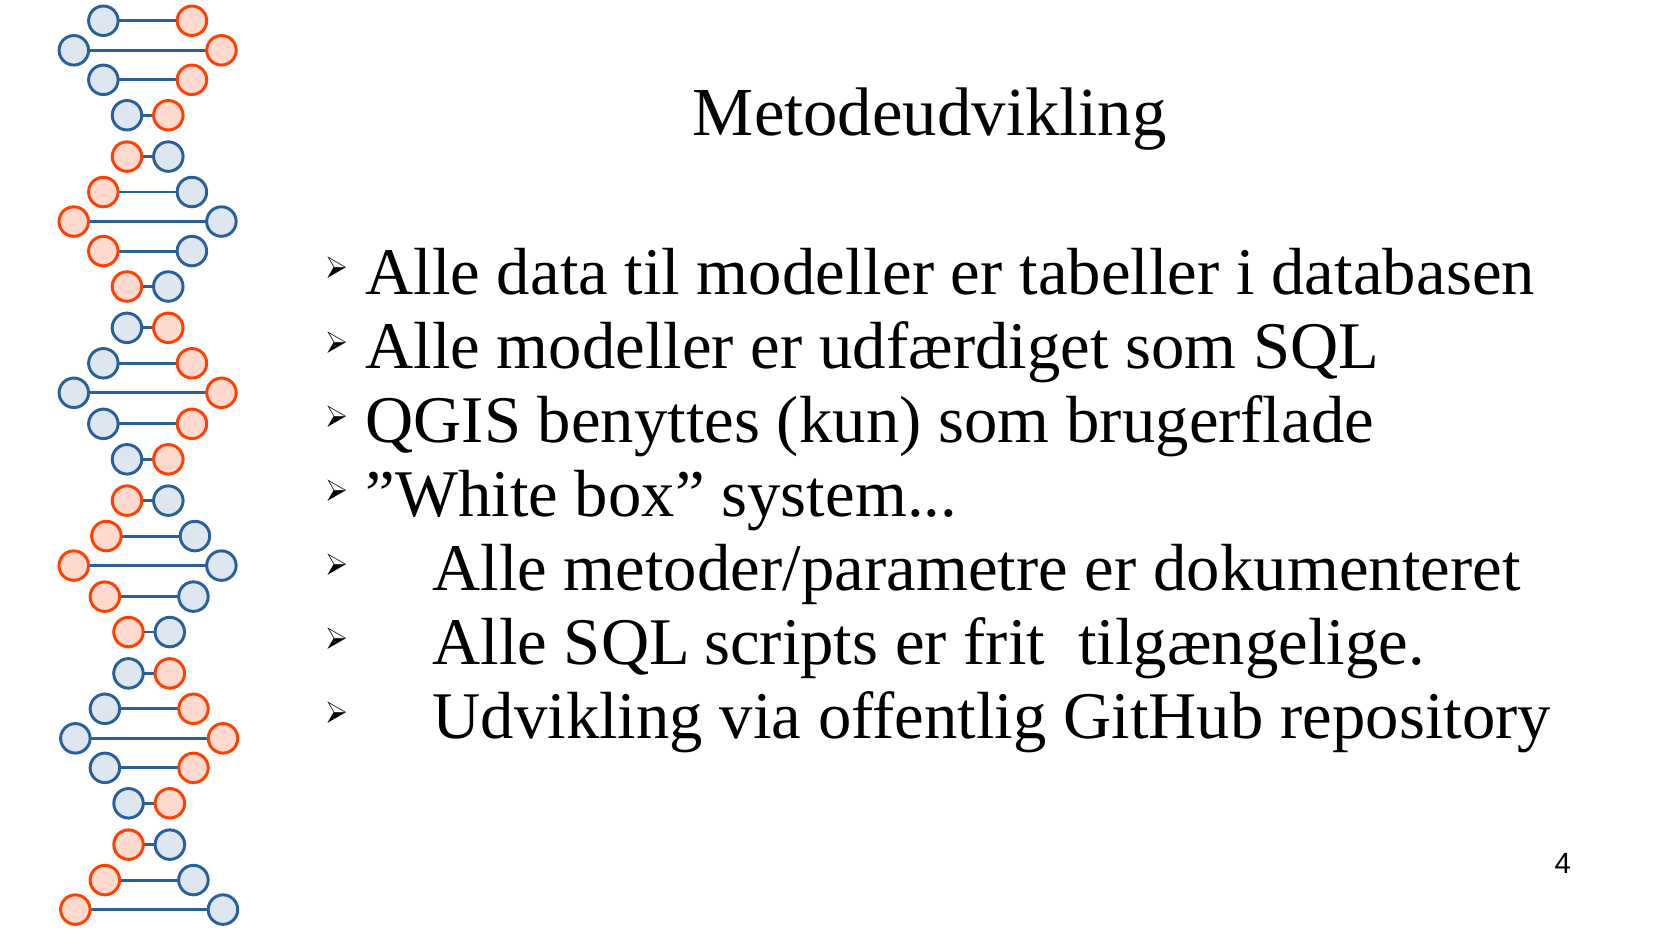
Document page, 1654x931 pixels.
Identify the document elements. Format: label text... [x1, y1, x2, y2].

subtitle Alle data til modeller er tabeller i databasen Alle modeller er udfærdiget som SQL QGIS benyttes (kun) som brugerflade ”White box” system... Alle metoder/parametre er dokumenteret Alle SQL scripts er frit tilgængelige. Udvikling via offentlig GitHub repository [324, 224, 1654, 764]
title Metodeudvikling [265, 35, 1595, 189]
